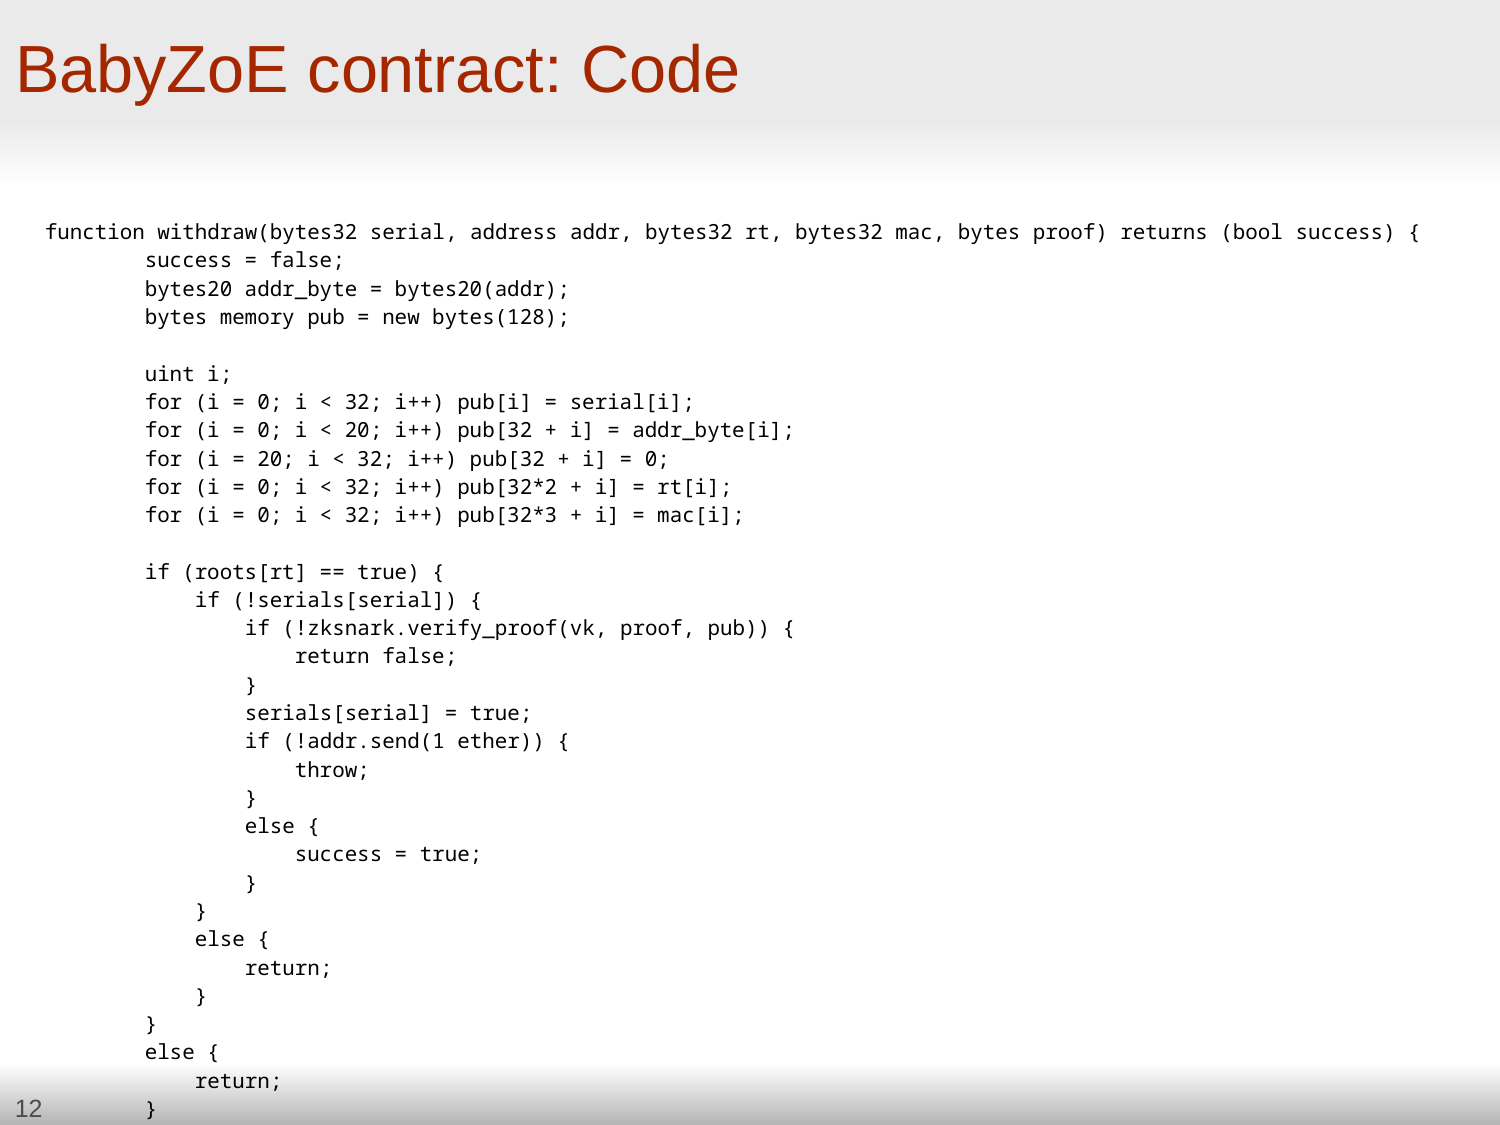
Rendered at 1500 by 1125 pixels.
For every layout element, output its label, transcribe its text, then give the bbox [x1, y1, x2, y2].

title BabyZoE contract: Code [0, 3, 1500, 141]
text_box function withdraw(bytes32 serial, address addr, bytes32 rt, bytes32 mac, bytes proof) returns (bool success) { success = false; bytes20 addr_byte = bytes20(addr); bytes memory pub = new bytes(128); uint i; for (i = 0; i < 32; i++) pub[i] = serial[i]; for (i = 0; i < 20; i++) pub[32 + i] = addr_byte[i]; for (i = 20; i < 32; i++) pub[32 + i] = 0; for (i = 0; i < 32; i++) pub[32*2 + i] = rt[i]; for (i = 0; i < 32; i++) pub[32*3 + i] = mac[i]; if (roots[rt] == true) { if (!serials[serial]) { if (!zksnark.verify_proof(vk, proof, pub)) { return false; } serials[serial] = true; if (!addr.send(1 ether)) { throw; } else { success = true; } } else { return; } } else { return; } } [30, 210, 1500, 1125]
